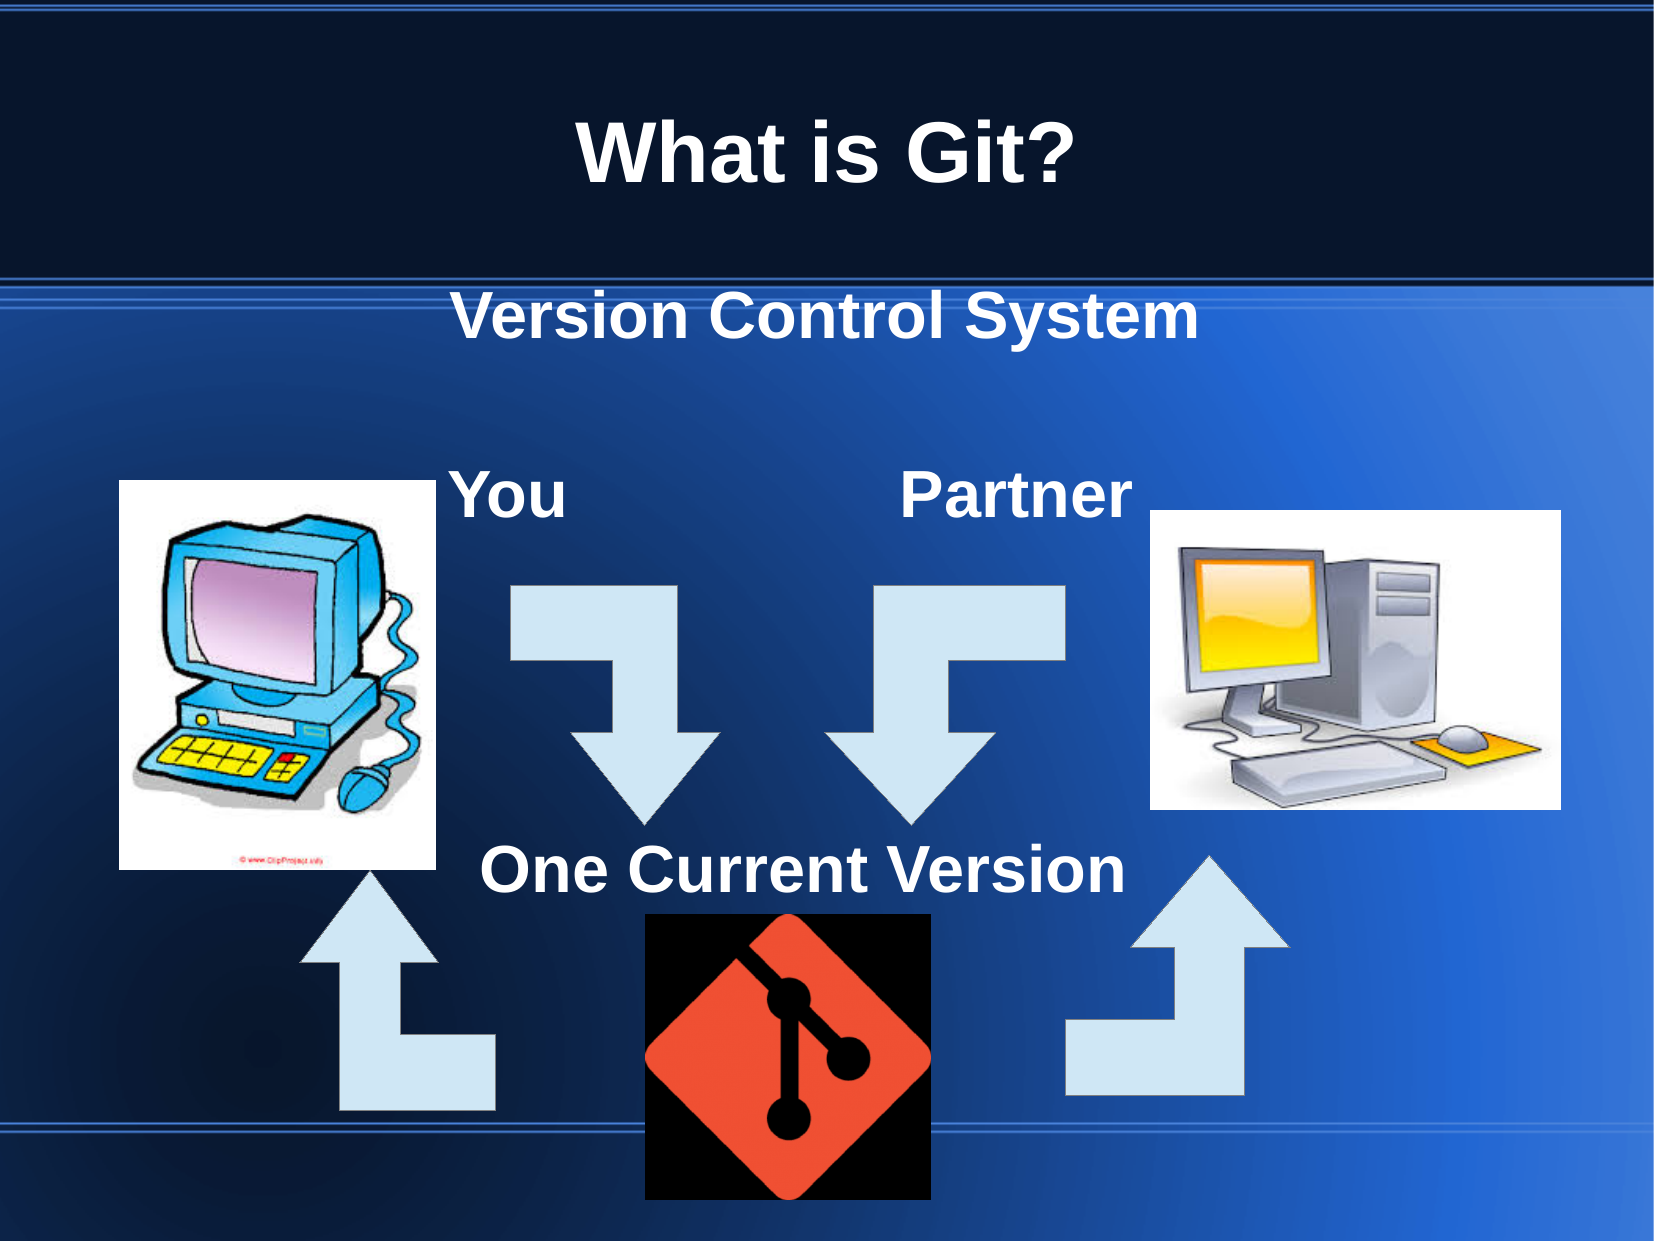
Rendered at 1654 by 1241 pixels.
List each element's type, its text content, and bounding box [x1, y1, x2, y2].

title What is Git? [82, 49, 1571, 257]
text_box One Current Version [465, 825, 1471, 915]
text_box [299, 870, 496, 1111]
text_box [510, 585, 721, 825]
text_box [1065, 915, 1291, 1096]
picture [0, 0, 1654, 1241]
text_box Version Control System [435, 270, 1291, 361]
text_box You [432, 450, 676, 541]
text_box [824, 585, 1066, 825]
text_box Partner [885, 450, 1231, 630]
